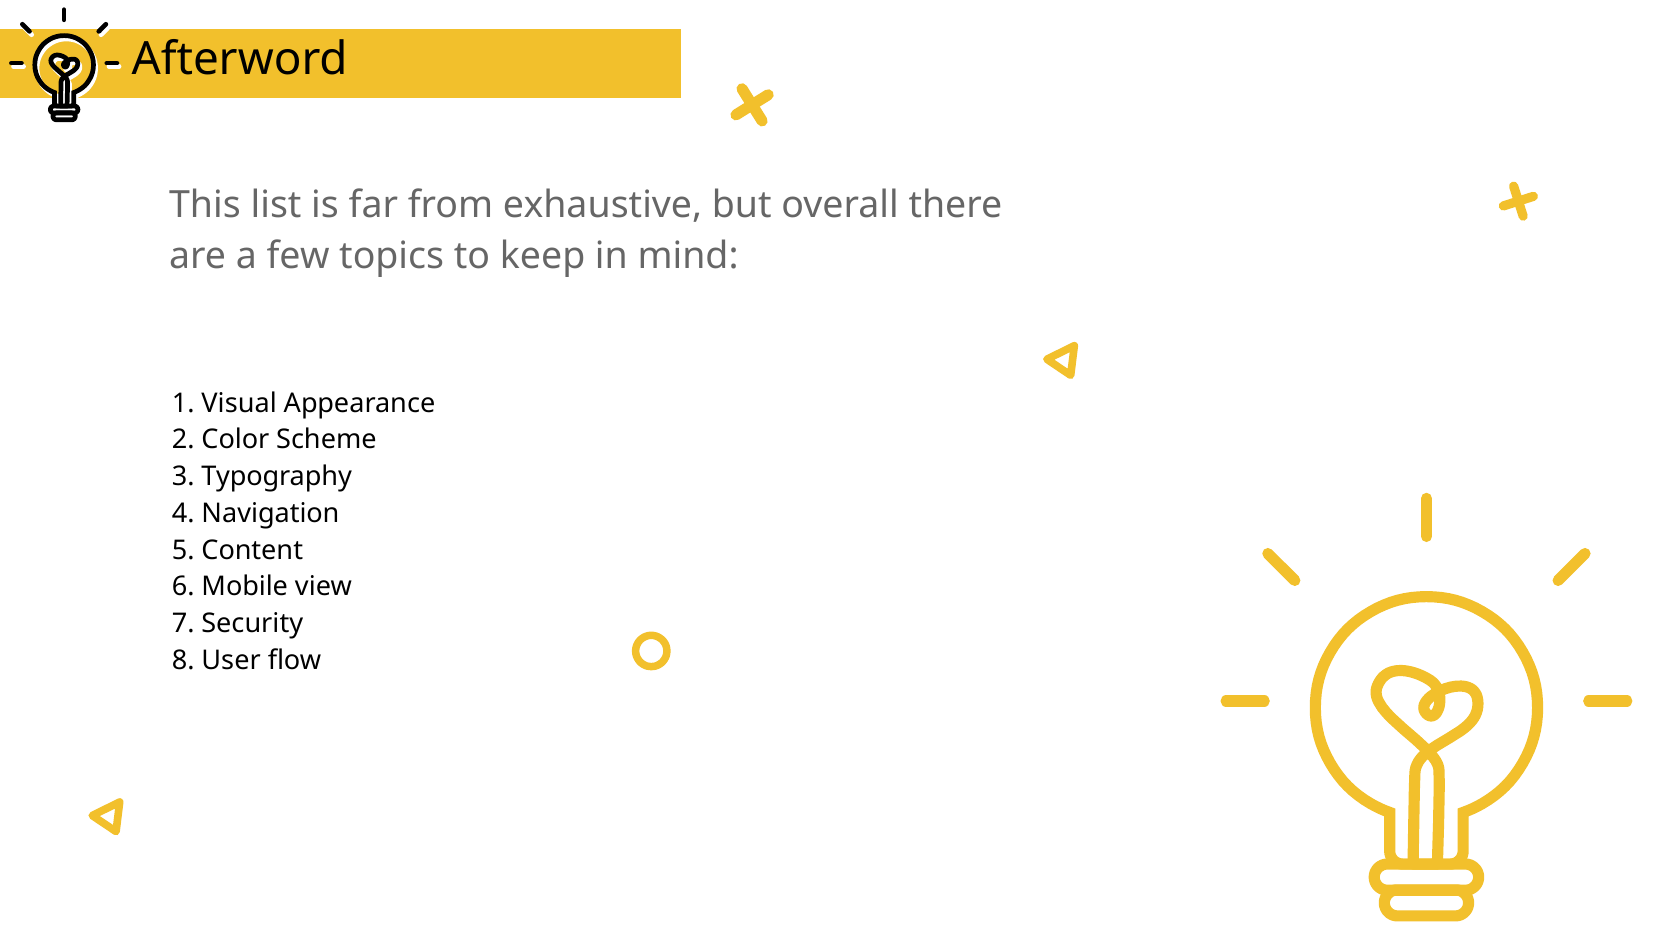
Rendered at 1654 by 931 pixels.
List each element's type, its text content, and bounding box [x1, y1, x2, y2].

title This list is far from exhaustive, but overall there are a few topics to keep in mind: [169, 75, 1034, 382]
text_box 1. Visual Appearance 2. Color Scheme 3. Typography 4. Navigation 5. Content 6. Mobile view 7. Security 8. User flow [171, 354, 798, 707]
title Afterword [131, 16, 578, 97]
